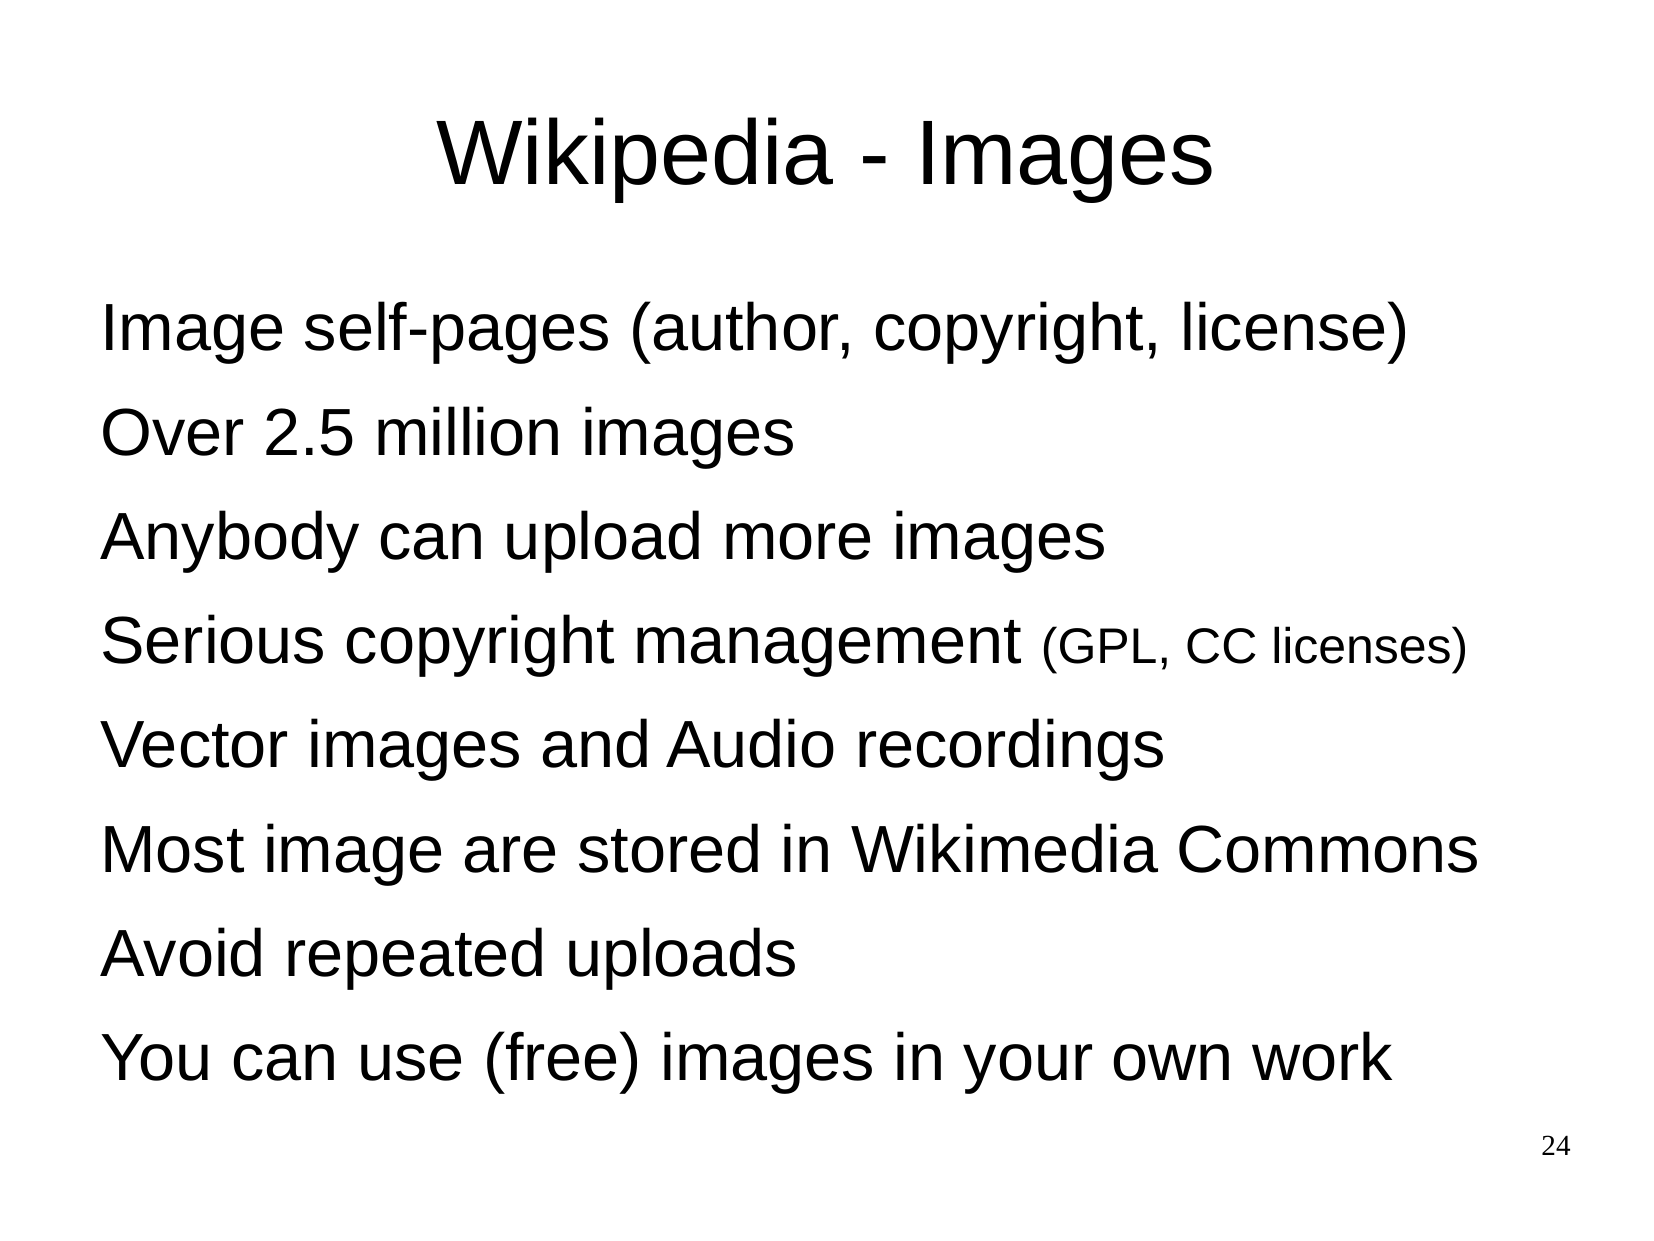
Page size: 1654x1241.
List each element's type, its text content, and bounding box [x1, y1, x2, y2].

title Wikipedia - Images [82, 49, 1571, 257]
list Image self-pages (author, copyright, license) Over 2.5 million images Anybody can upload more images Serious copyright management (GPL, CC licenses) Vector images and Audio recordings Most image are stored in Wikimedia Commons Avoid repeated uploads You can use (free) images in your own work [82, 290, 1571, 1096]
